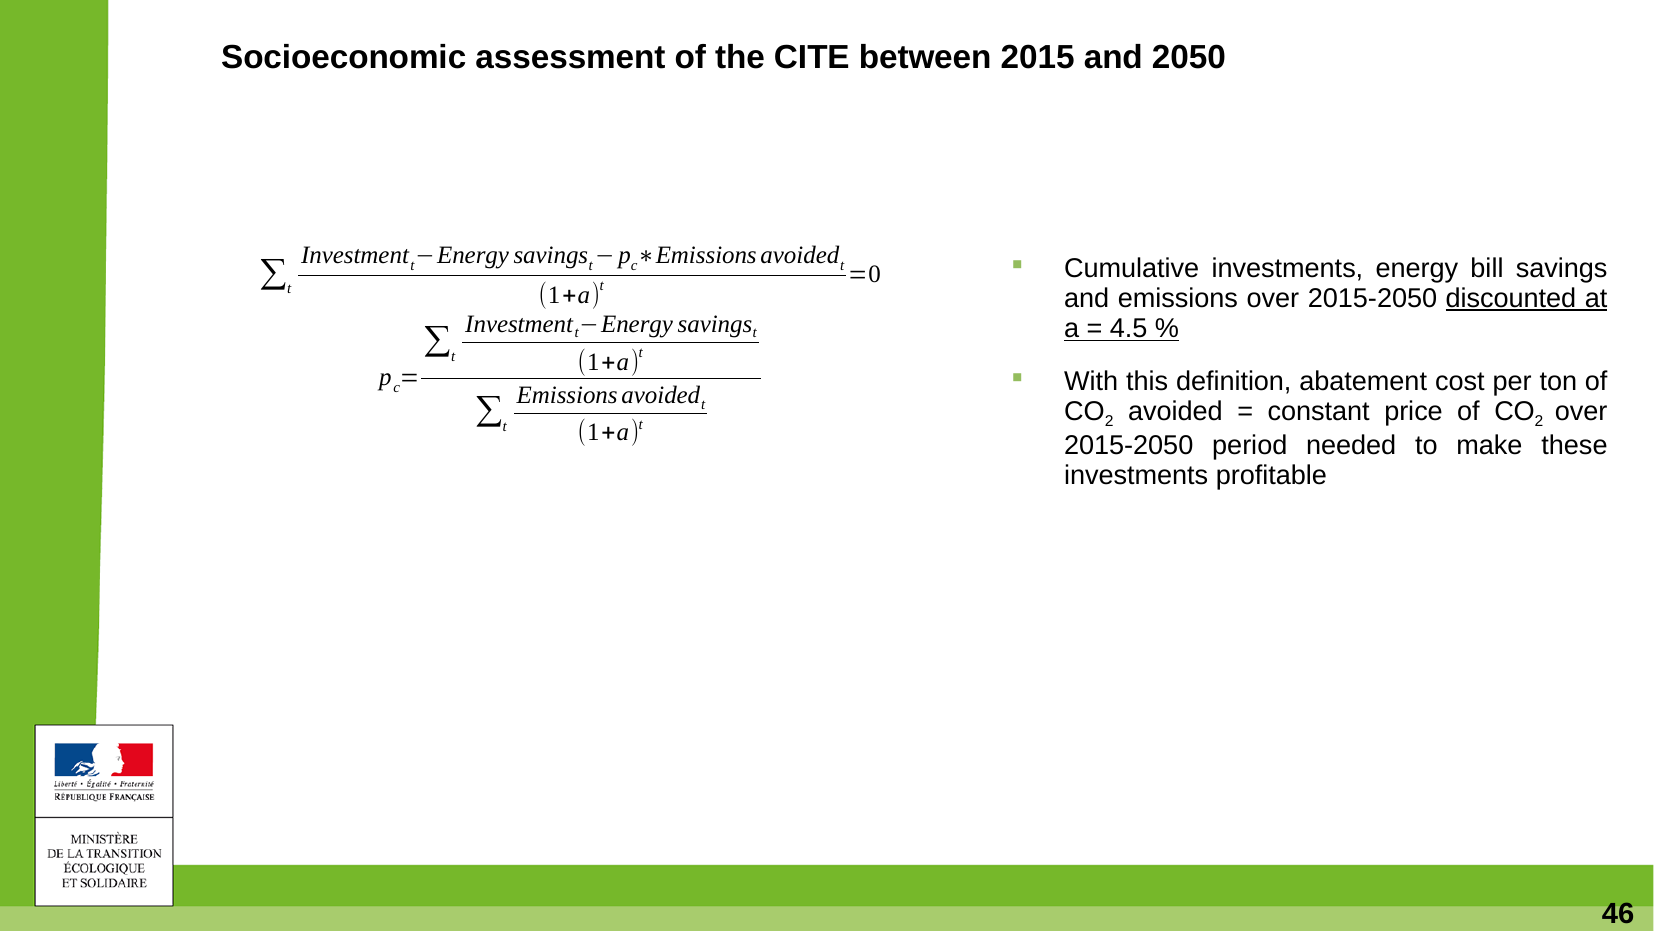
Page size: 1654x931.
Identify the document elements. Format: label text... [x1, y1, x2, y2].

text_box Socioeconomic assessment of the CITE between 2015 and 2050 [147, 19, 1442, 96]
picture [0, 0, 1654, 931]
chart [252, 242, 887, 448]
list Cumulative investments, energy bill savings and emissions over 2015-2050 discounted at a = 4.5 % With this definition, abatement cost per ton of CO2 avoided = constant price of CO2 over 2015-2050 period needed to make these investments profitable [993, 252, 1608, 568]
